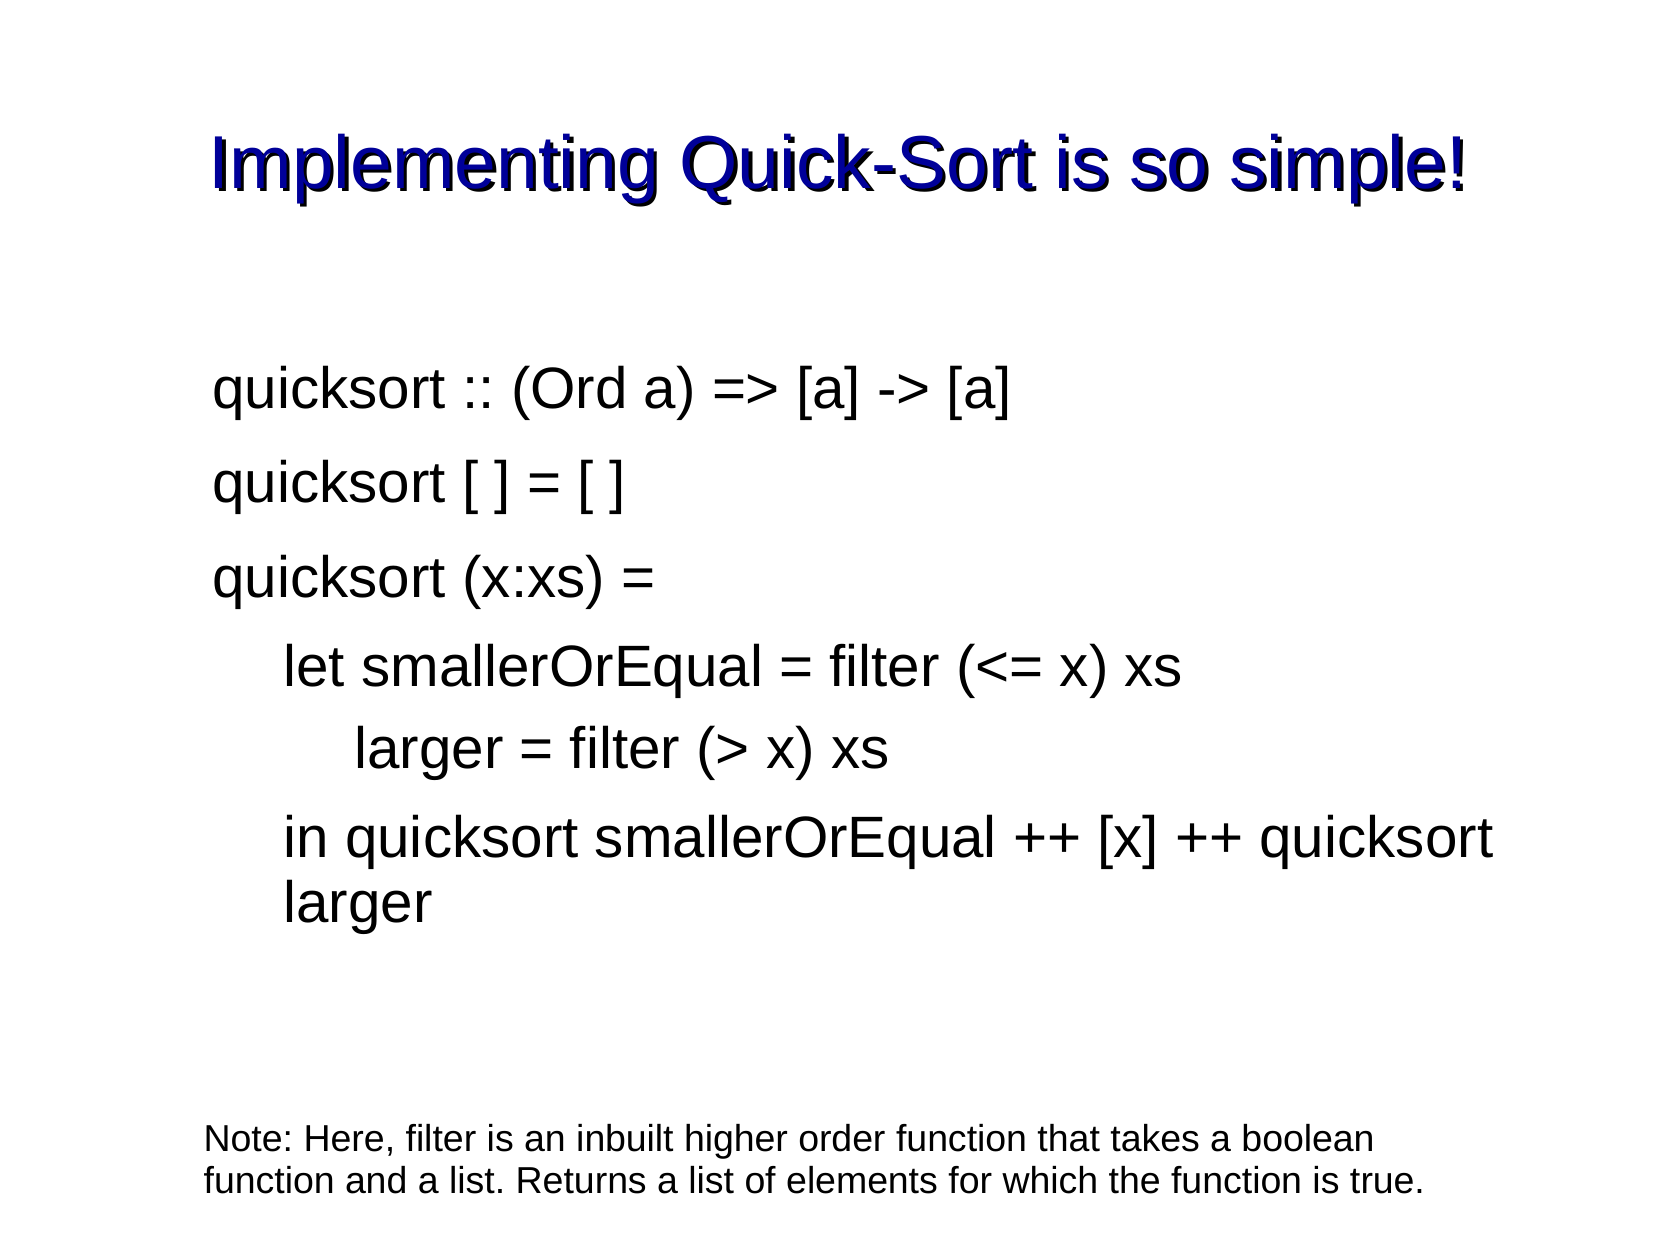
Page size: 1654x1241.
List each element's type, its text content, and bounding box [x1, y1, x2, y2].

list quicksort :: (Ord a) => [a] -> [a] quicksort [ ] = [ ] quicksort (x:xs) = let smallerOrEqual = filter (<= x) xs larger = filter (> x) xs in quicksort smallerOrEqual ++ [x] ++ quicksort larger [141, 355, 1560, 1075]
text_box Note: Here, filter is an inbuilt higher order function that takes a boolean function and a list. Returns a list of elements for which the function is true. [188, 1110, 1501, 1210]
title Implementing Quick-Sort is so simple! [94, 59, 1583, 267]
